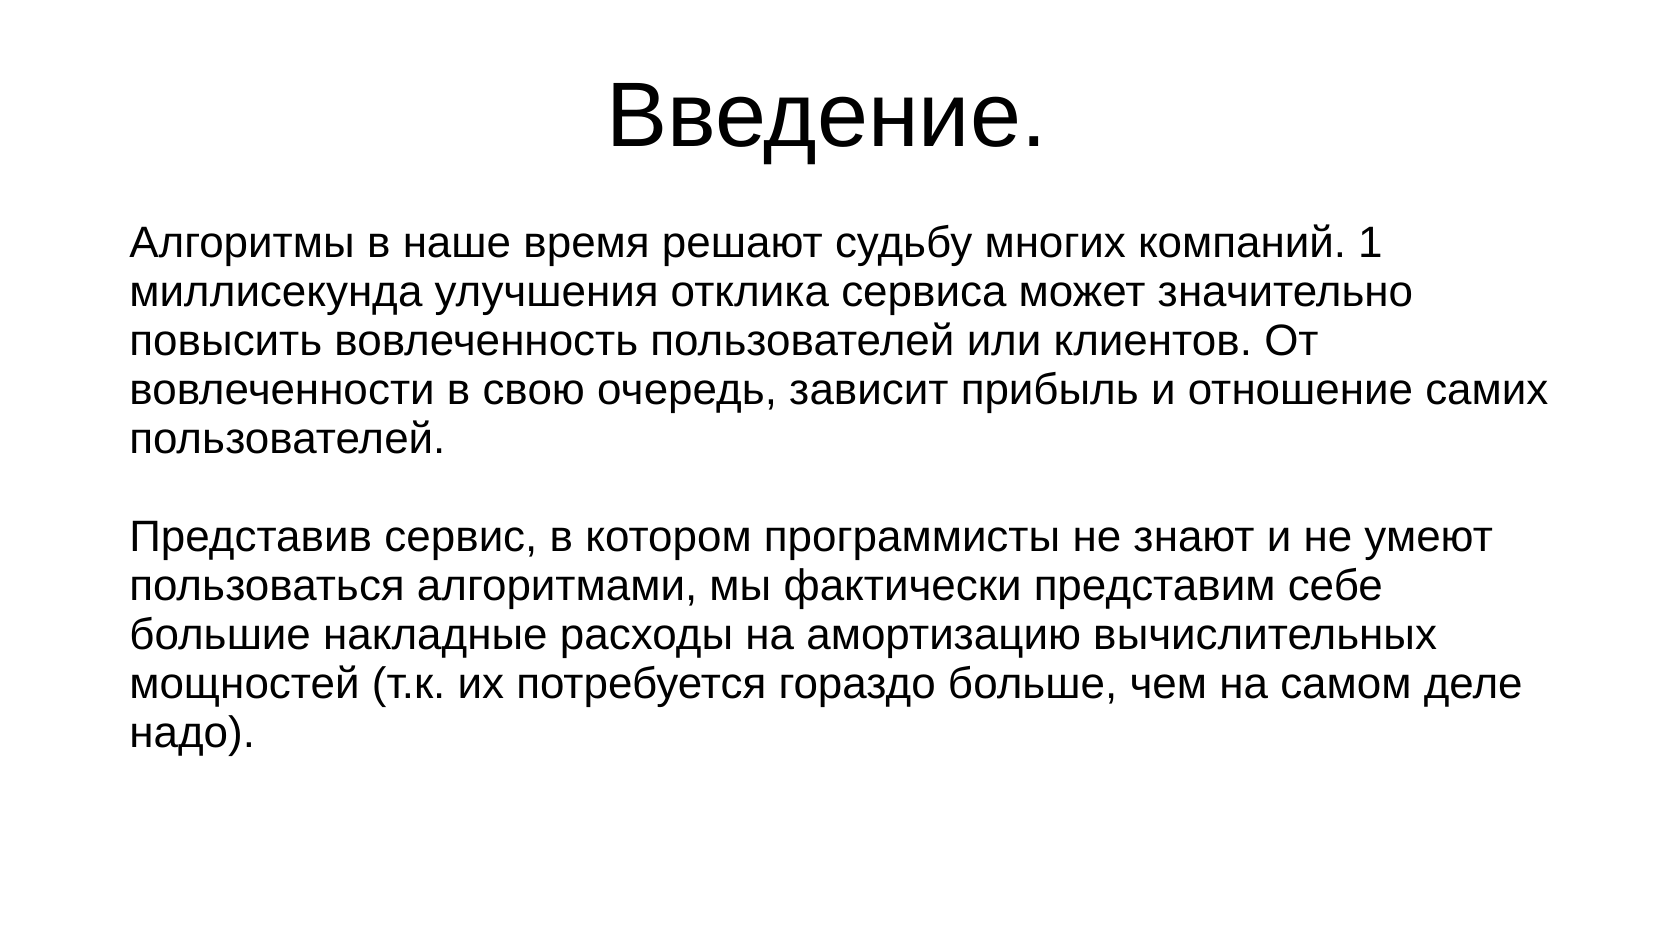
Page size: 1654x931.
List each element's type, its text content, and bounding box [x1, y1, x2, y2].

title Введение. [82, 37, 1571, 193]
list Алгоритмы в наше время решают судьбу многих компаний. 1 миллисекунда улучшения отклика сервиса может значительно повысить вовлеченность пользователей или клиентов. От вовлеченности в свою очередь, зависит прибыль и отношение самих пользователей. Представив сервис, в котором программисты не знают и не умеют пользоваться алгоритмами, мы фактически представим себе большие накладные расходы на амортизацию вычислительных мощностей (т.к. их потребуется гораздо больше, чем на самом деле надо). [82, 217, 1571, 758]
